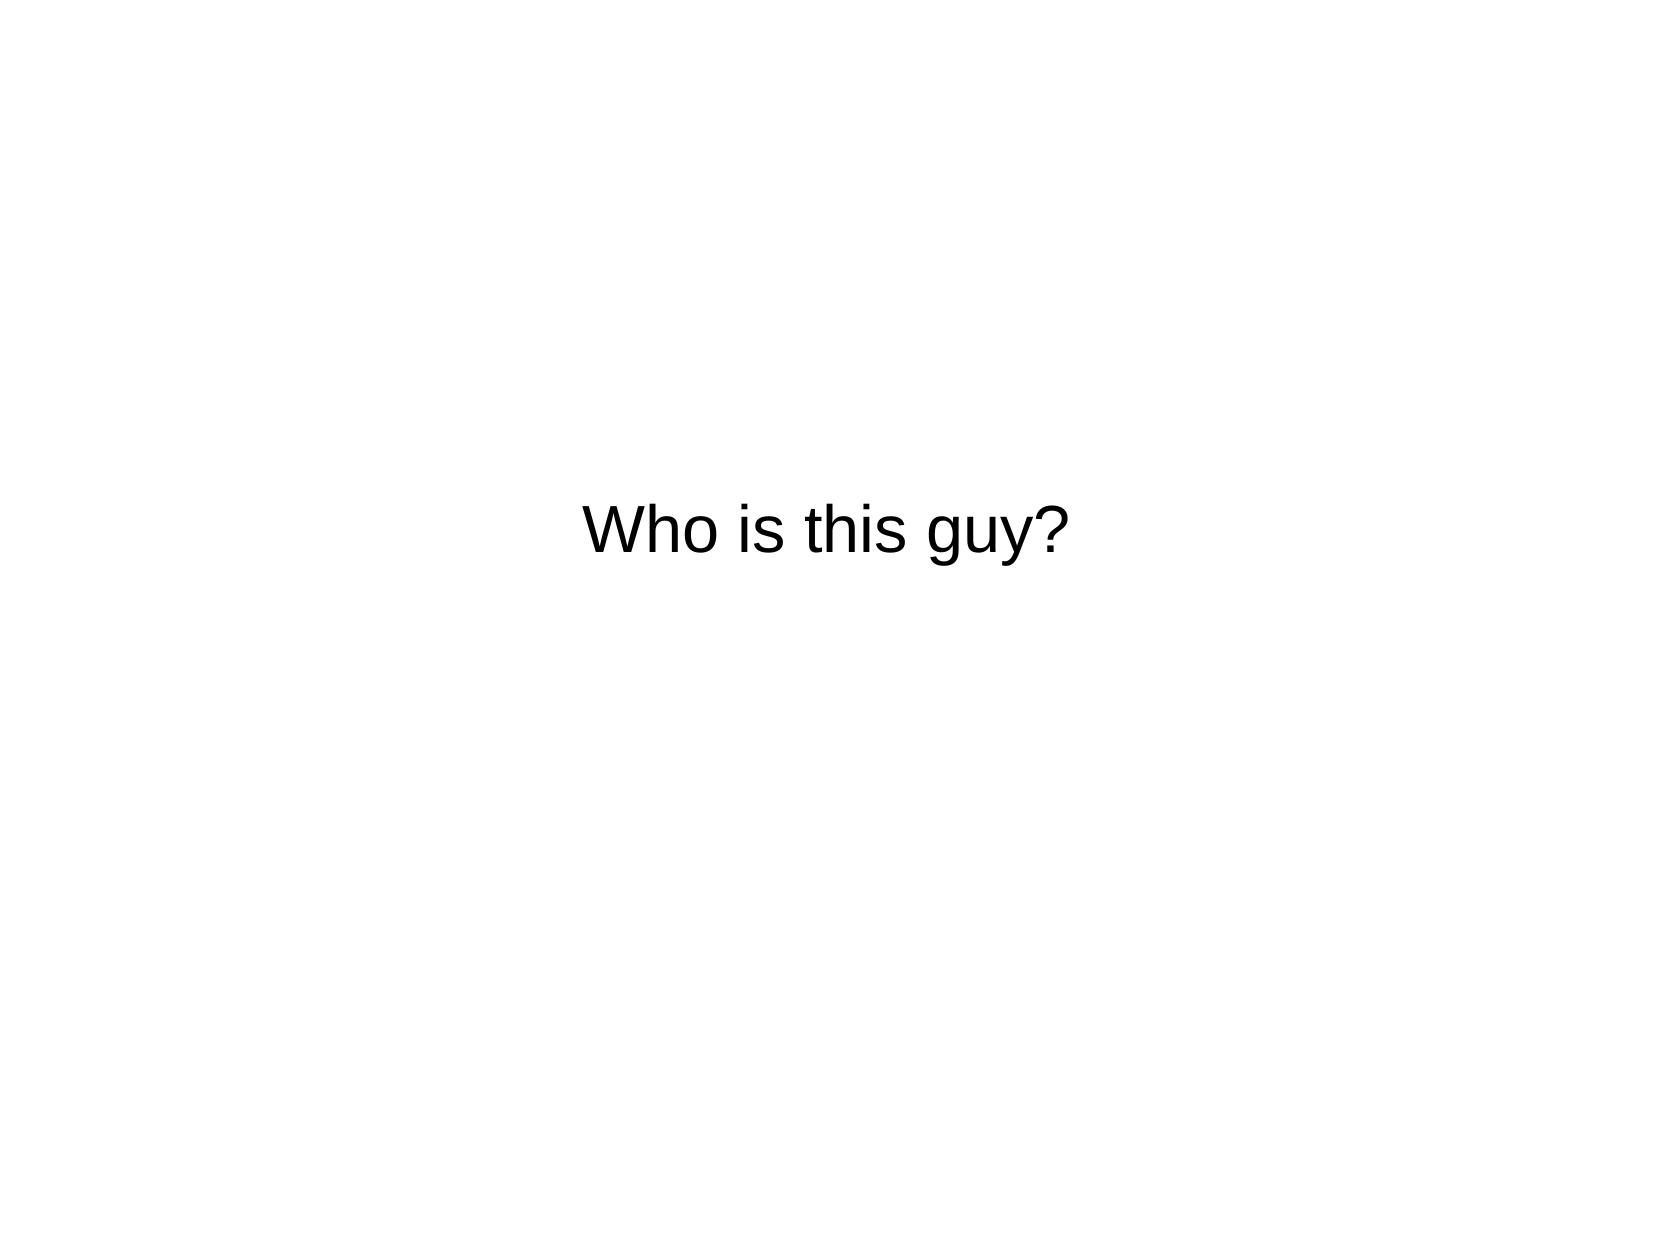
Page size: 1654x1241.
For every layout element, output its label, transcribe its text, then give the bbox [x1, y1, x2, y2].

subtitle Who is this guy? [82, 49, 1571, 1010]
